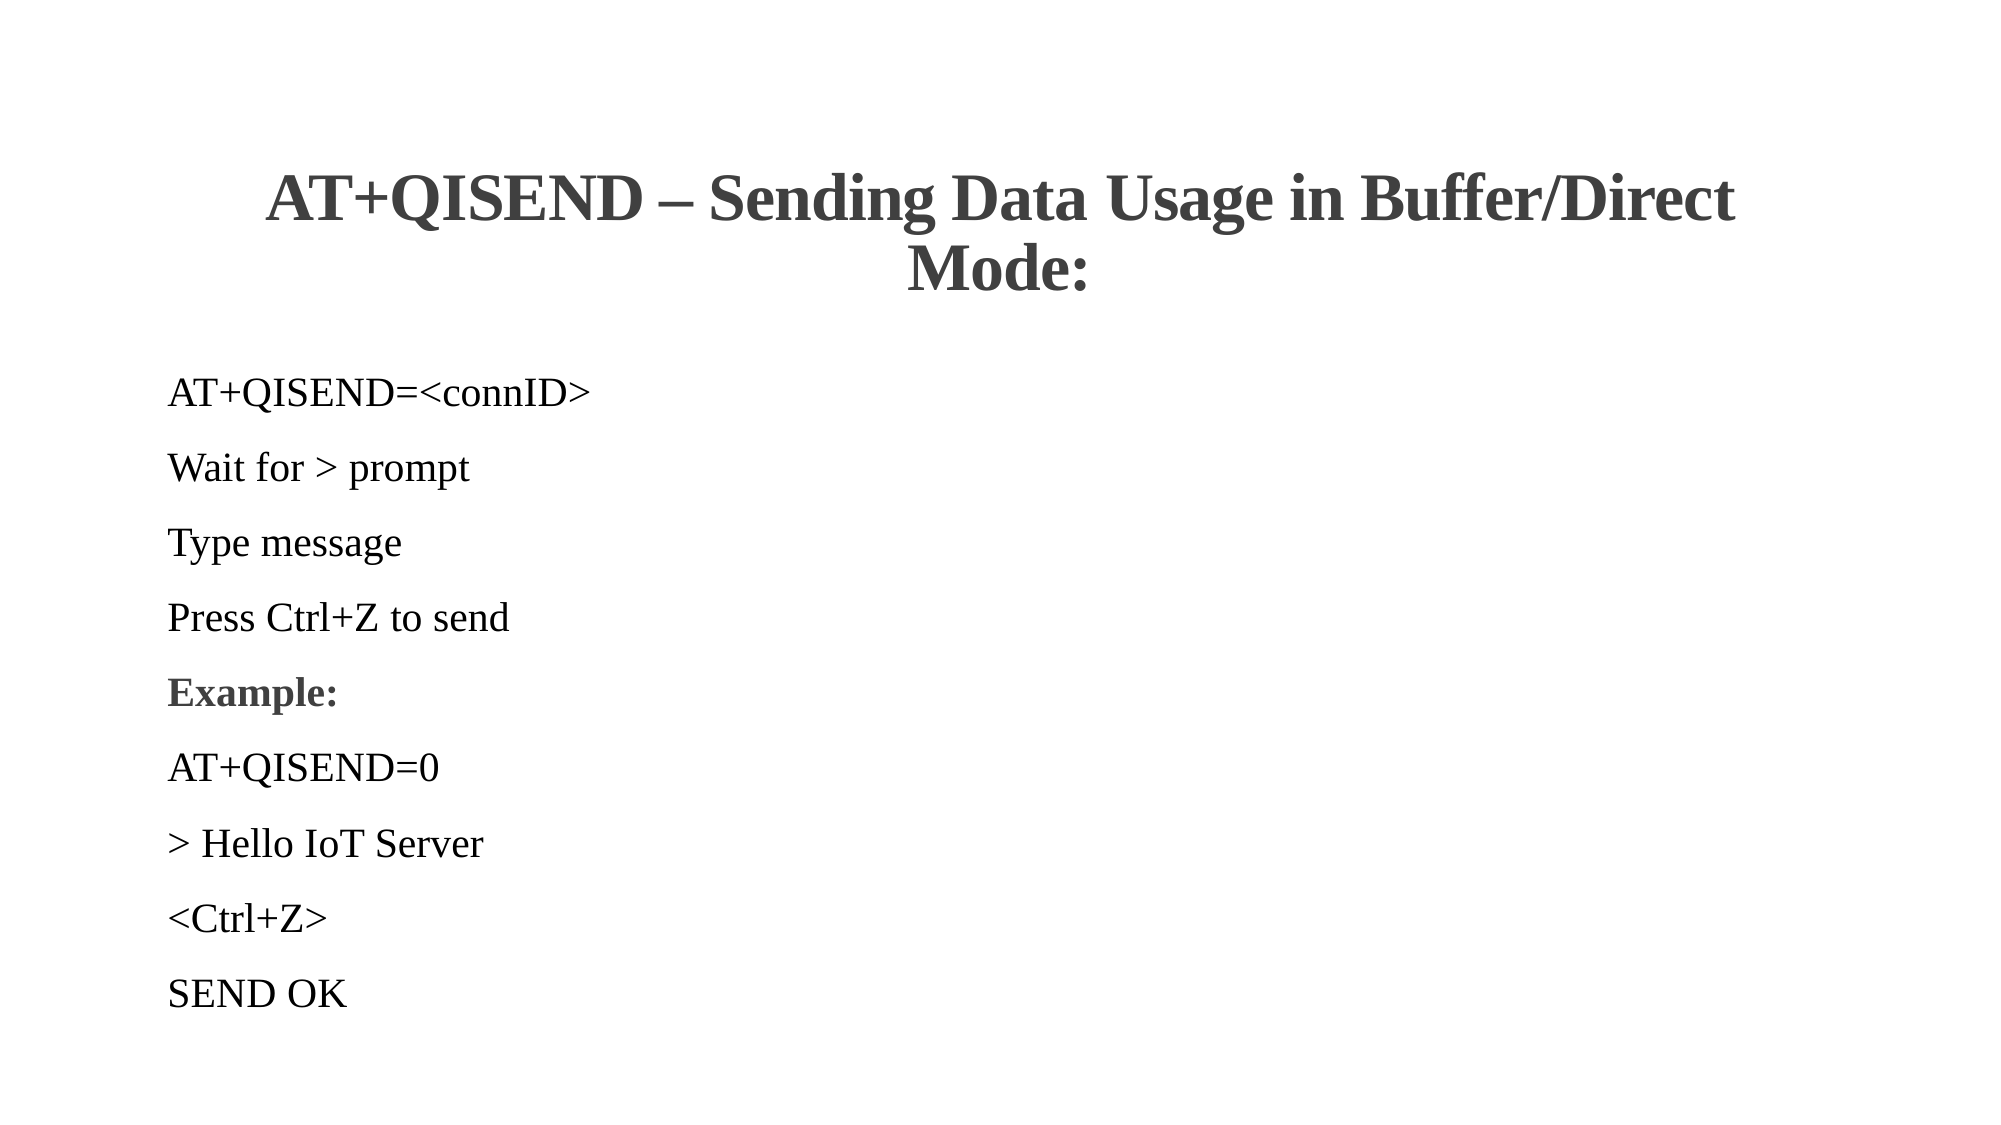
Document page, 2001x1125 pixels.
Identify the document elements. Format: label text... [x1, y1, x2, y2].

title AT+QISEND – Sending Data Usage in Buffer/Direct Mode: [174, 155, 1825, 332]
list AT+QISEND=<connID> Wait for > prompt Type message Press Ctrl+Z to send Example: AT+QISEND=0 > Hello IoT Server <Ctrl+Z> SEND OK [137, 332, 1863, 1075]
